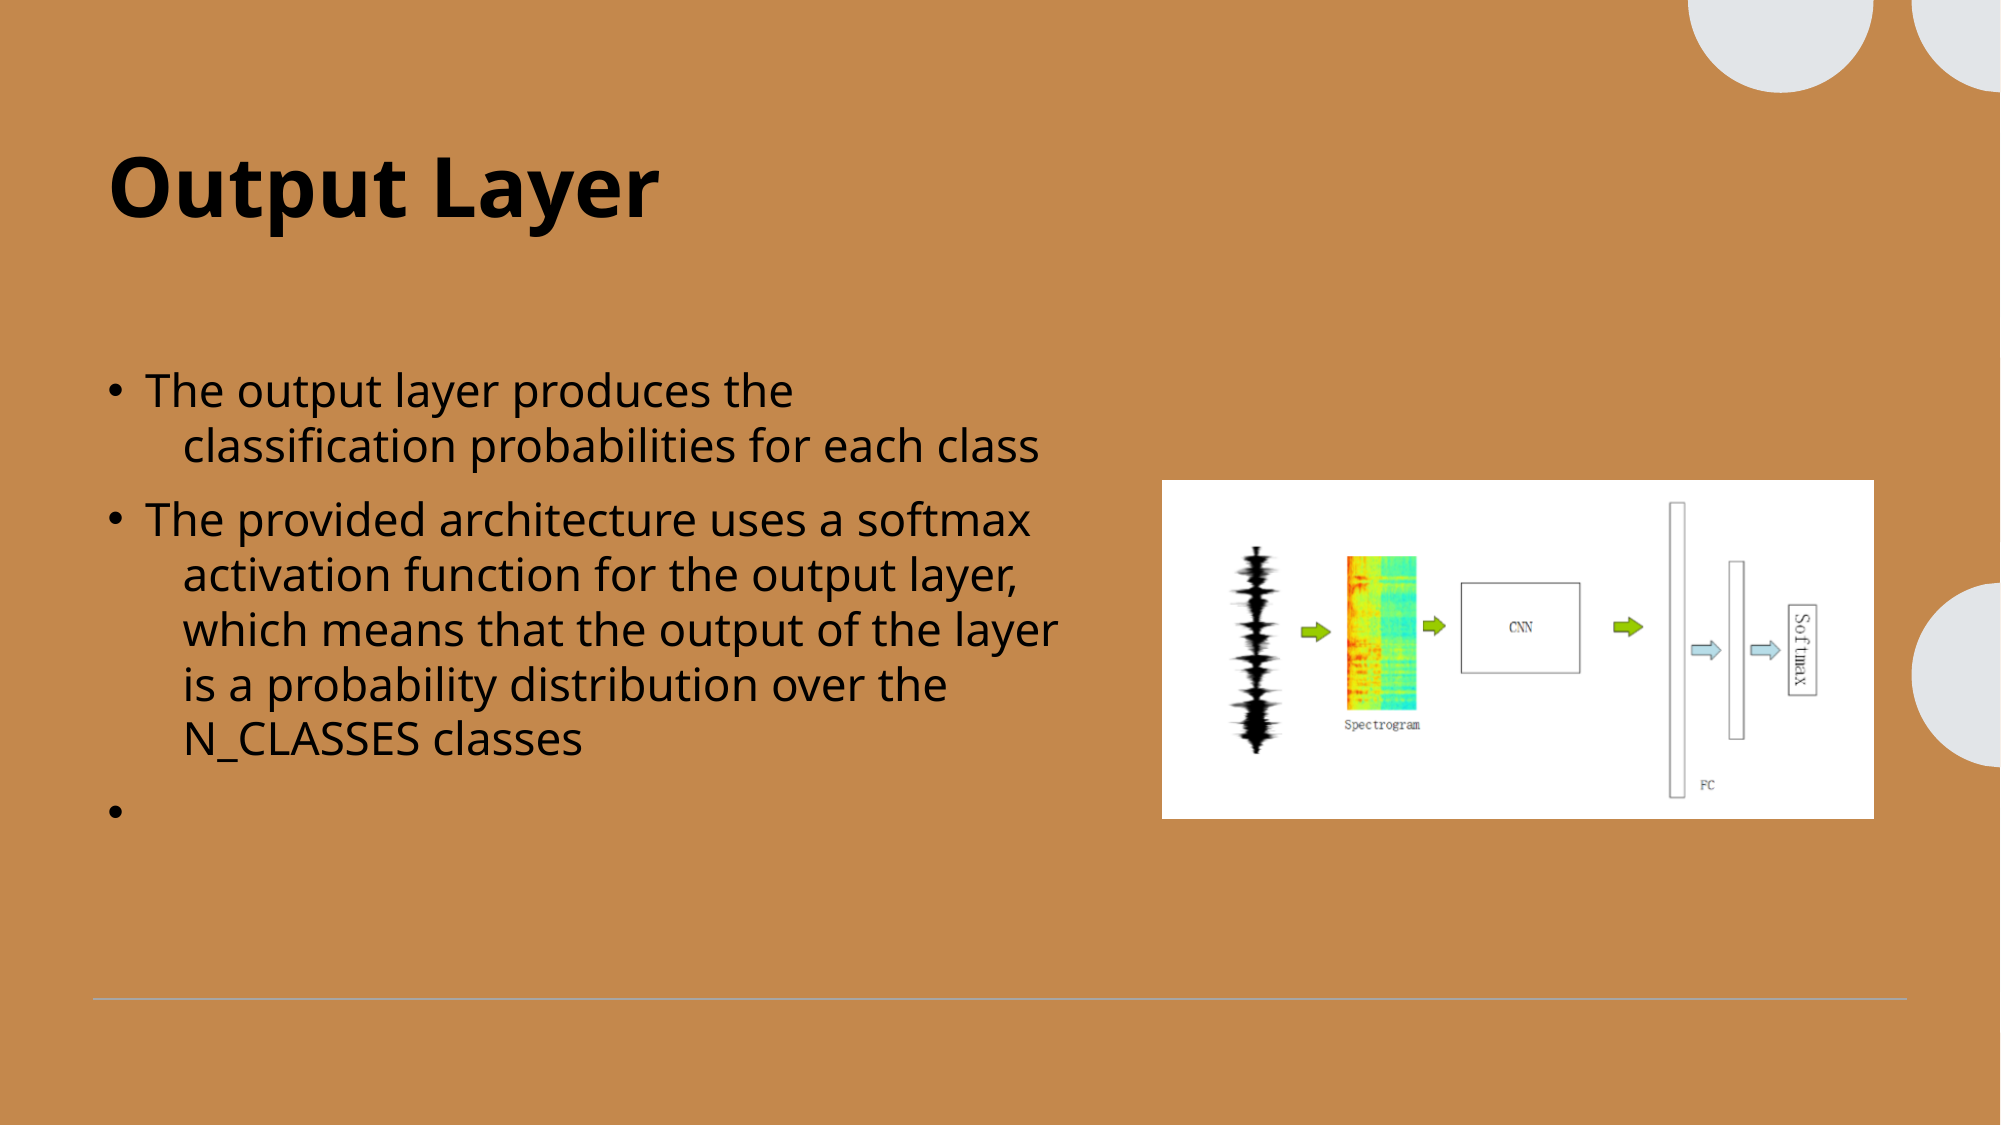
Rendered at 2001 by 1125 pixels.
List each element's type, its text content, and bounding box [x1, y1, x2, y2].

list The output layer produces the classification probabilities for each class The provided architecture uses a softmax activation function for the output layer, which means that the output of the layer is a probability distribution over the N_CLASSES classes [92, 354, 1077, 946]
title Output Layer [92, 126, 1077, 335]
text_box [0, 0, 2000, 1125]
picture [1162, 480, 1874, 819]
